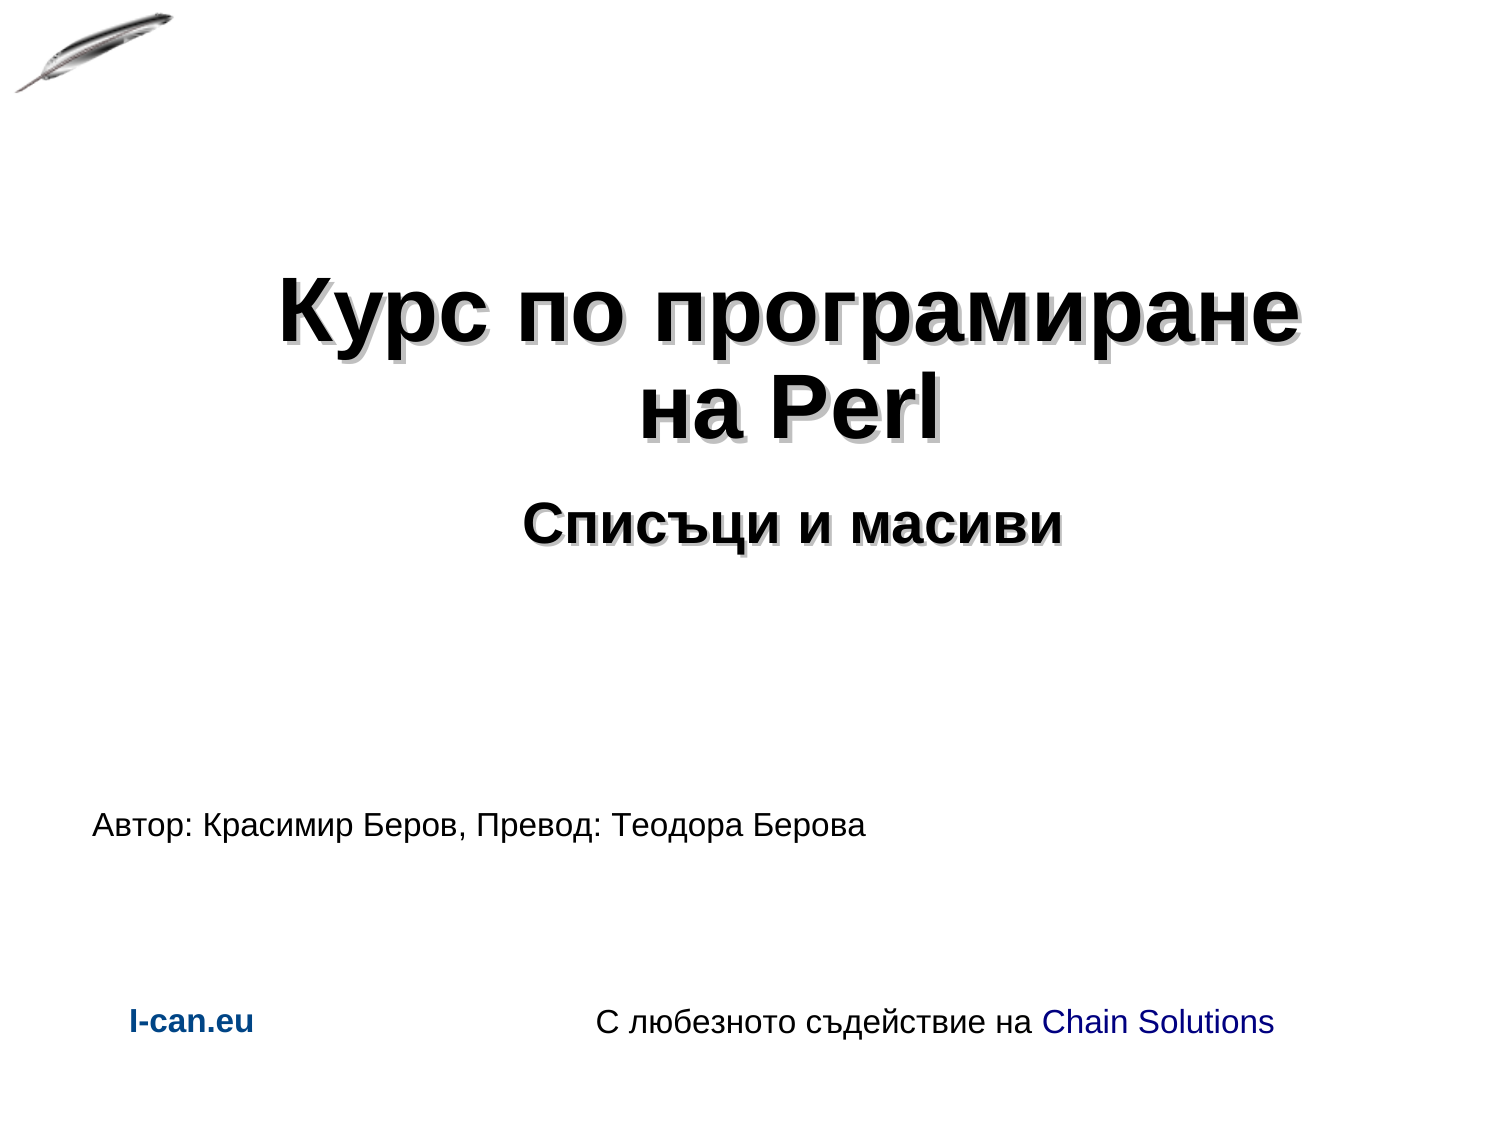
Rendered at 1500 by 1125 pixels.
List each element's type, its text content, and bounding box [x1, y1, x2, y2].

text_box I-can.eu [114, 994, 270, 1047]
text_box С любезното съдействие на Chain Solutions [580, 994, 1300, 1048]
picture [11, 11, 179, 95]
title Курс по програмиране на Perl [235, 257, 1346, 459]
text_box Списъци и масиви [507, 481, 1152, 562]
text_box Автор: Красимир Беров, Превод: Теодора Берова [77, 799, 1270, 888]
